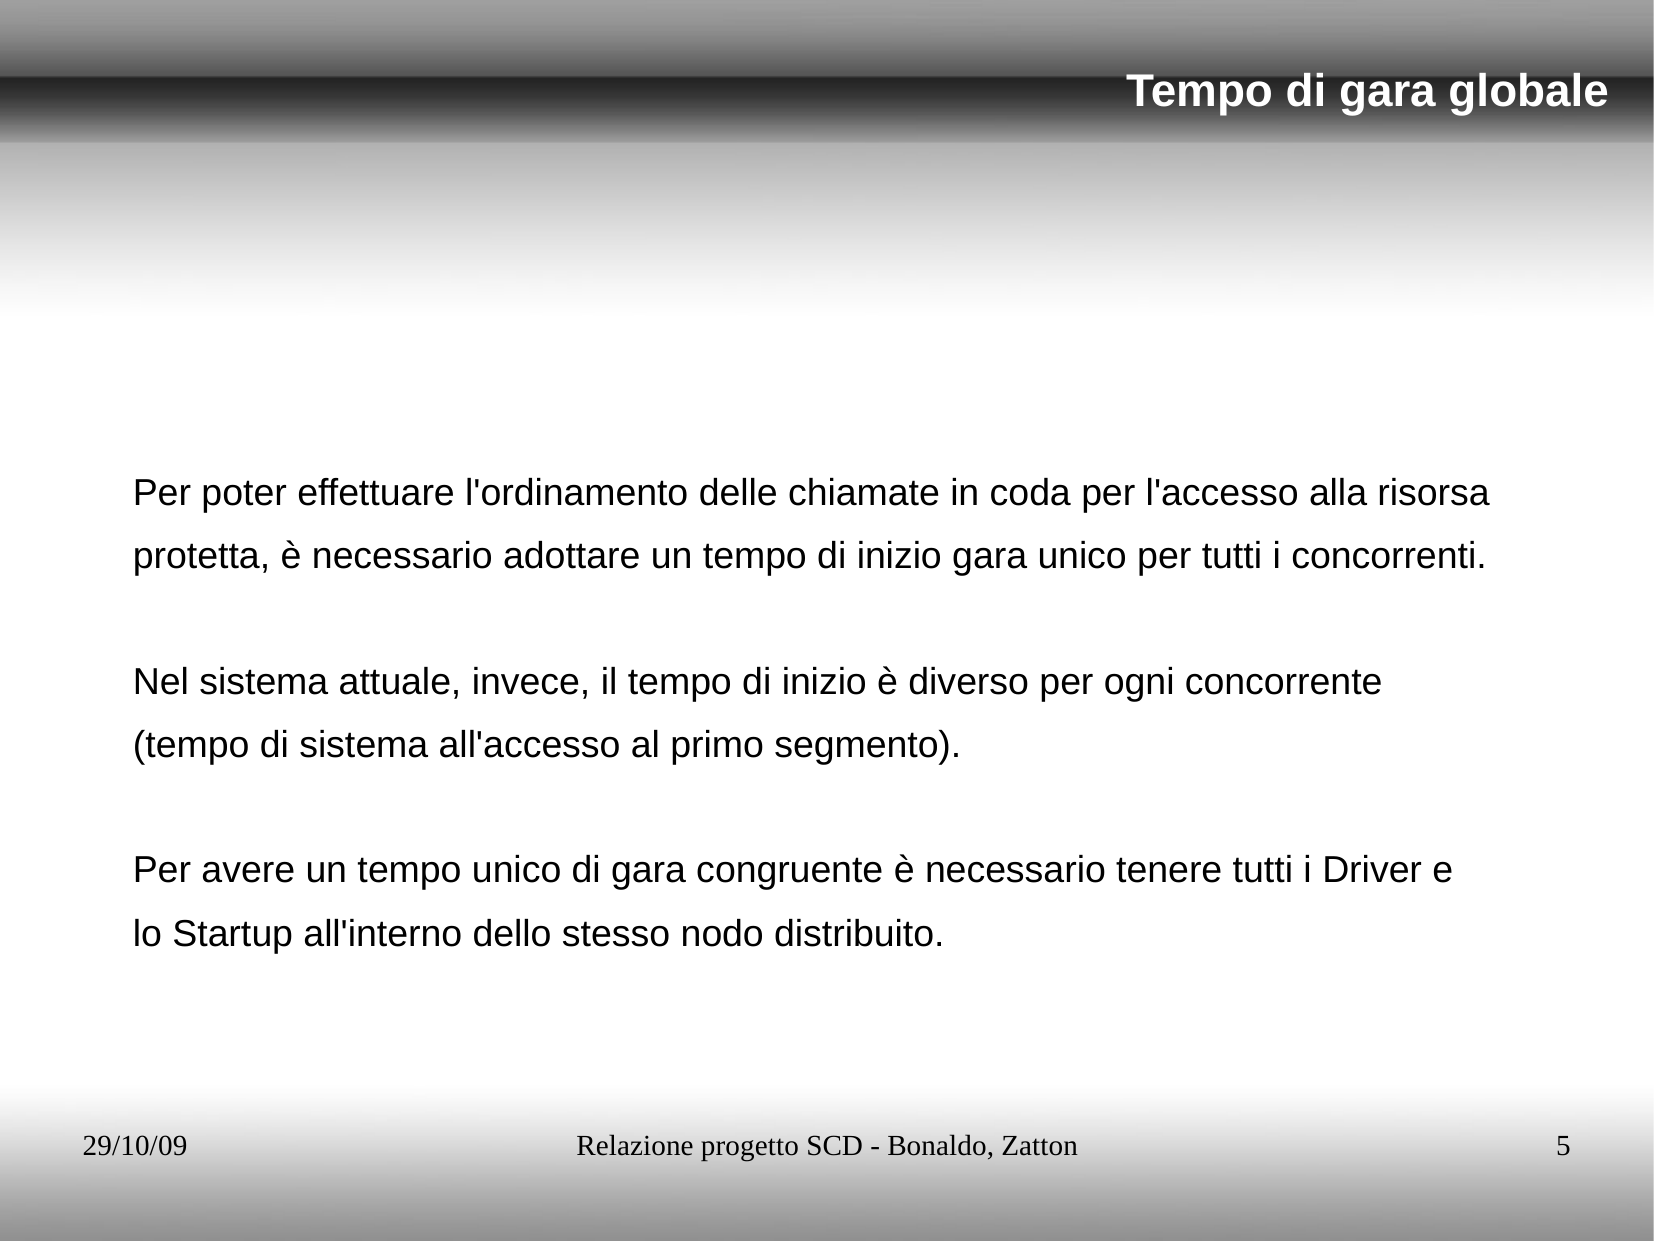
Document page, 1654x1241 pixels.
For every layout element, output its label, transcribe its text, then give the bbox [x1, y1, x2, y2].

text_box Tempo di gara globale [354, 31, 1625, 119]
text_box Per poter effettuare l'ordinamento delle chiamate in coda per l'accesso alla risorsa protetta, è necessario adottare un tempo di inizio gara unico per tutti i concorrenti. Nel sistema attuale, invece, il tempo di inizio è diverso per ogni concorrente (tempo di sistema all'accesso al primo segmento). Per avere un tempo unico di gara congruente è necessario tenere tutti i Driver e lo Startup all'interno dello stesso nodo distribuito. [118, 442, 1506, 942]
picture [0, 0, 1654, 1241]
